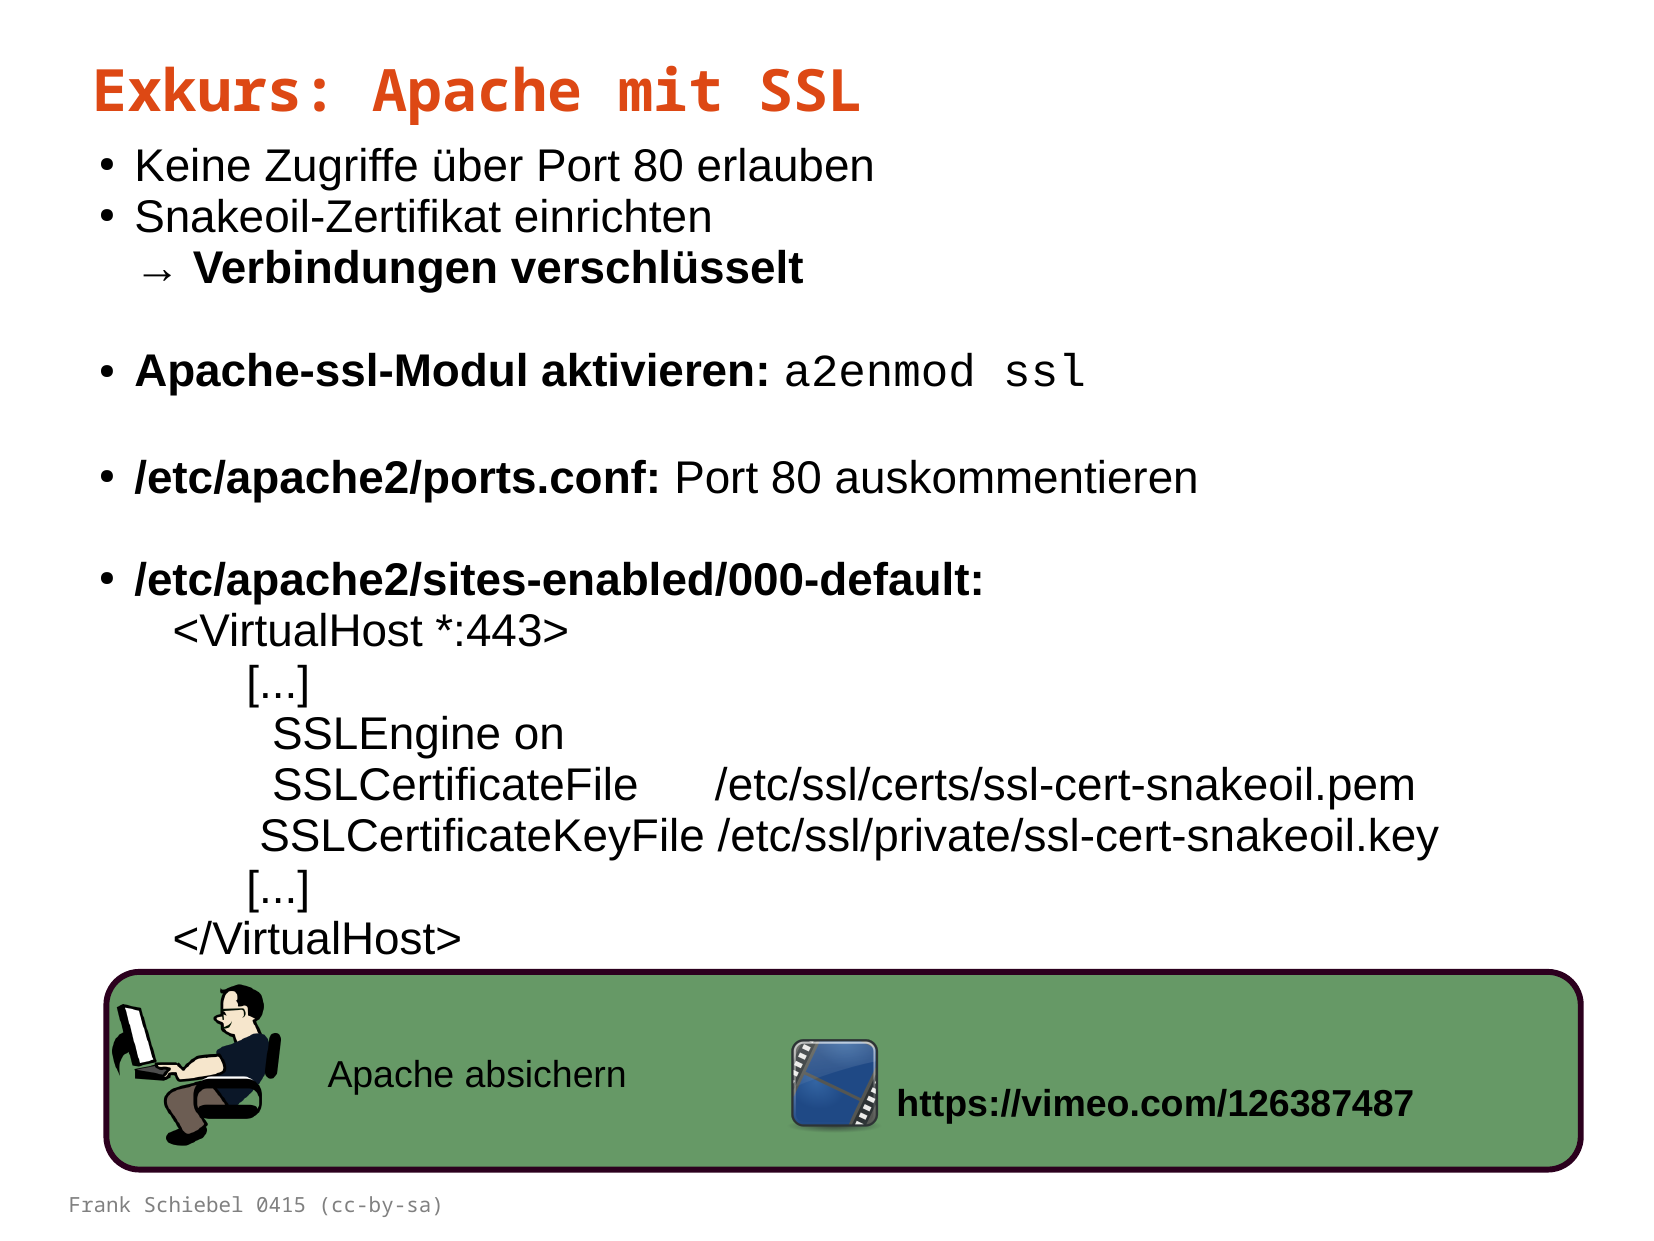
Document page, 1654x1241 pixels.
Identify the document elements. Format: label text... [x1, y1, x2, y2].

text_box [106, 971, 1581, 1170]
text_box https://vimeo.com/126387487 [882, 1075, 1505, 1133]
picture [112, 984, 281, 1146]
text_box Apache absichern [312, 1045, 642, 1103]
text_box Keine Zugriffe über Port 80 erlauben Snakeoil-Zertifikat einrichten → Verbindungen verschlüsselt Apache-ssl-Modul aktivieren: a2enmod ssl /etc/apache2/ports.conf: Port 80 auskommentieren /etc/apache2/sites-enabled/000-default: <VirtualHost *:443> [...] SSLEngine on SSLCertificateFile /etc/ssl/certs/ssl-cert-snakeoil.pem SSLCertificateKeyFile /etc/ssl/private/ssl-cert-snakeoil.key [...] </VirtualHost> [84, 132, 1573, 972]
text_box Exkurs: Apache mit SSL [78, 42, 1130, 117]
picture [787, 1039, 882, 1133]
